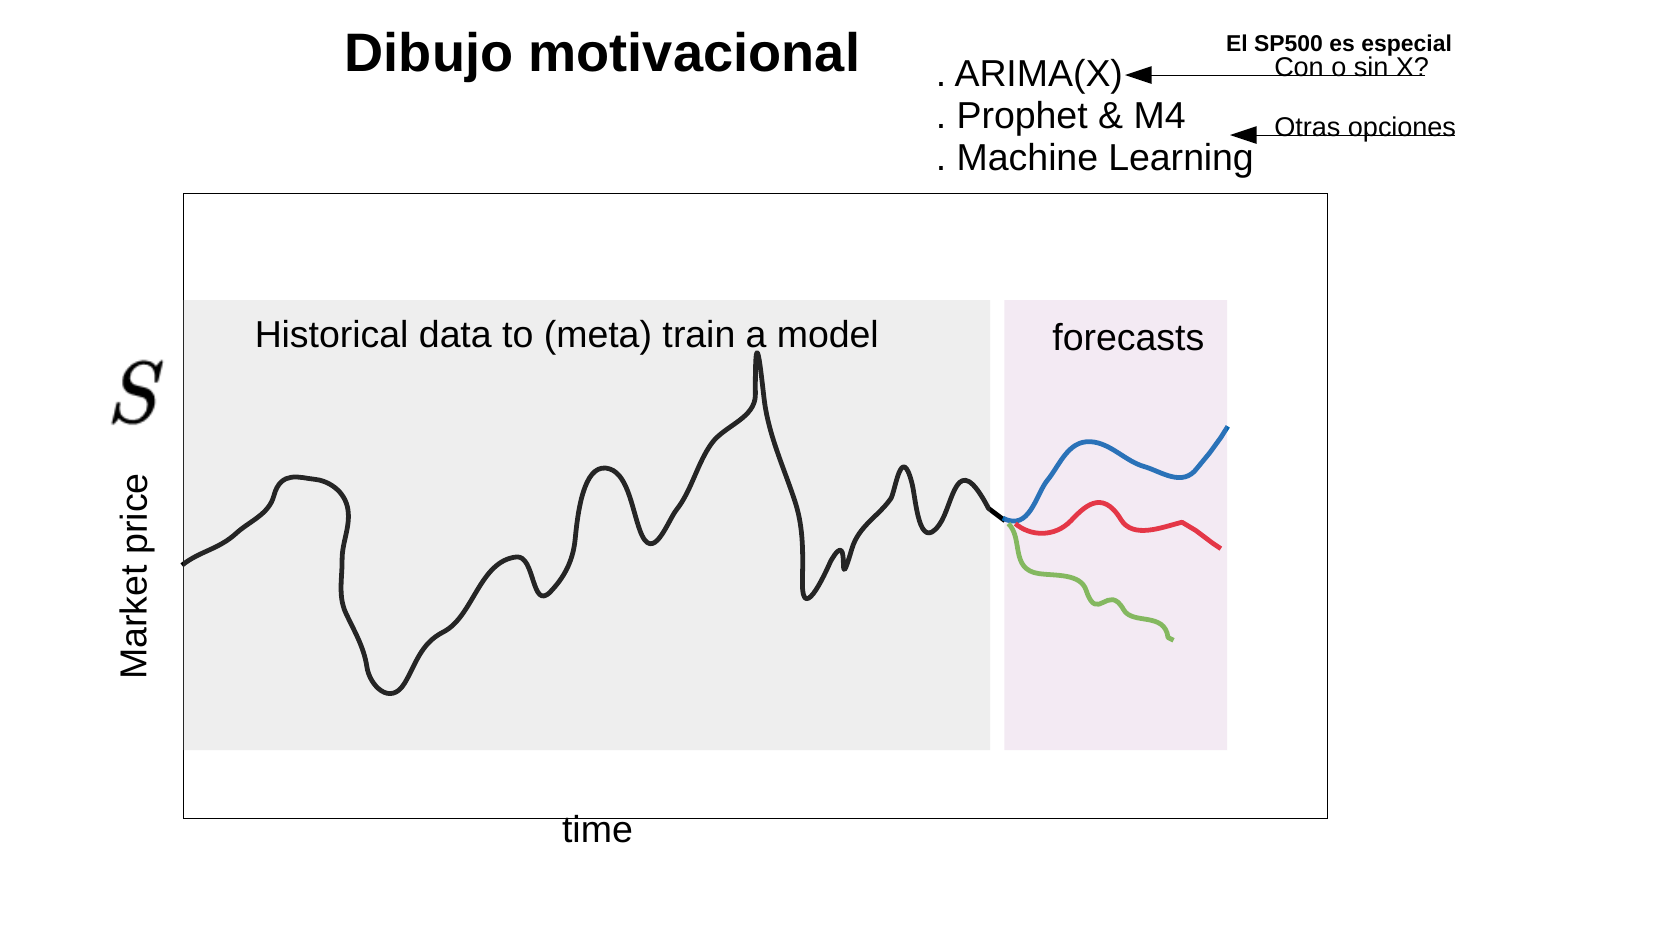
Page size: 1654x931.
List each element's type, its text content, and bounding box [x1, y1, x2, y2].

text_box . ARIMA(X) . Prophet & M4 . Machine Learning [921, 45, 1402, 186]
text_box time [547, 801, 1120, 901]
text_box Dibujo motivacional [330, 15, 1321, 91]
text_box Market price [105, 150, 278, 695]
text_box Historical data to (meta) train a model [240, 306, 894, 364]
text_box [183, 300, 991, 751]
text_box [1004, 300, 1228, 751]
text_box forecasts [1037, 309, 1220, 366]
picture [105, 352, 182, 443]
text_box Con o sin X? Otras opciones [1259, 44, 1654, 151]
text_box El SP500 es especial [1211, 23, 1572, 64]
